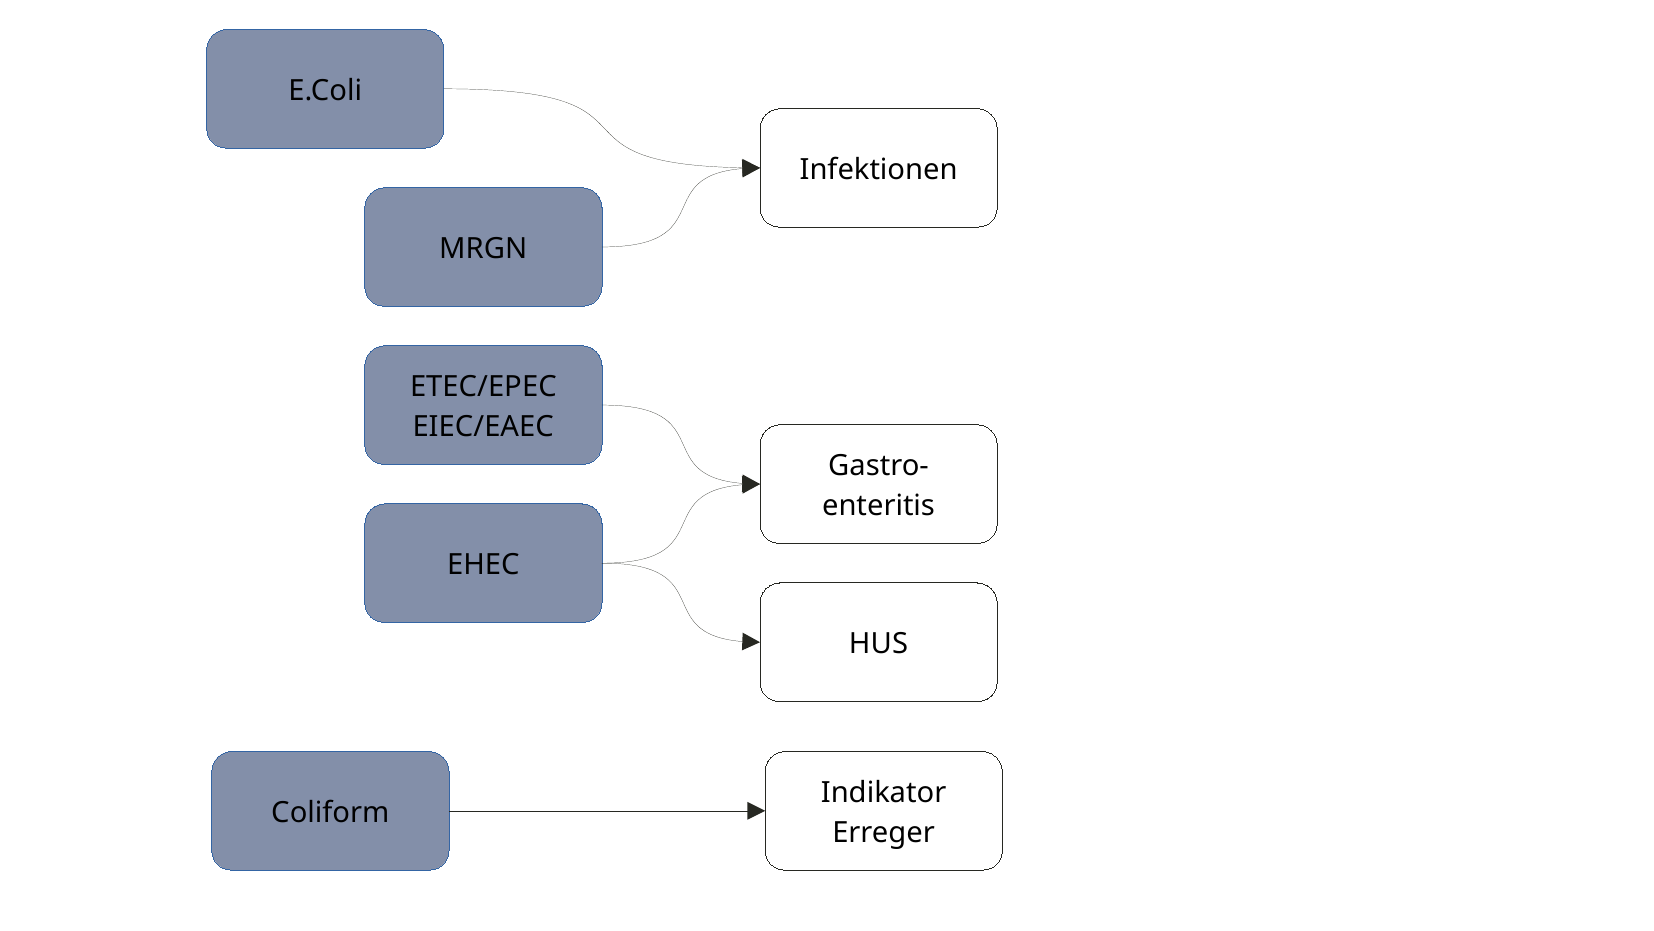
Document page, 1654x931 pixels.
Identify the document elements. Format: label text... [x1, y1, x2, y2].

text_box E.Coli [206, 29, 444, 149]
text_box Infektionen [760, 108, 998, 228]
text_box Coliform [211, 751, 450, 871]
text_box ETEC/EPEC EIEC/EAEC [364, 345, 603, 465]
text_box HUS [760, 582, 998, 702]
text_box EHEC [364, 503, 603, 623]
text_box Gastro-enteritis [760, 424, 998, 544]
text_box MRGN [364, 187, 603, 307]
text_box Indikator Erreger [765, 751, 1003, 871]
